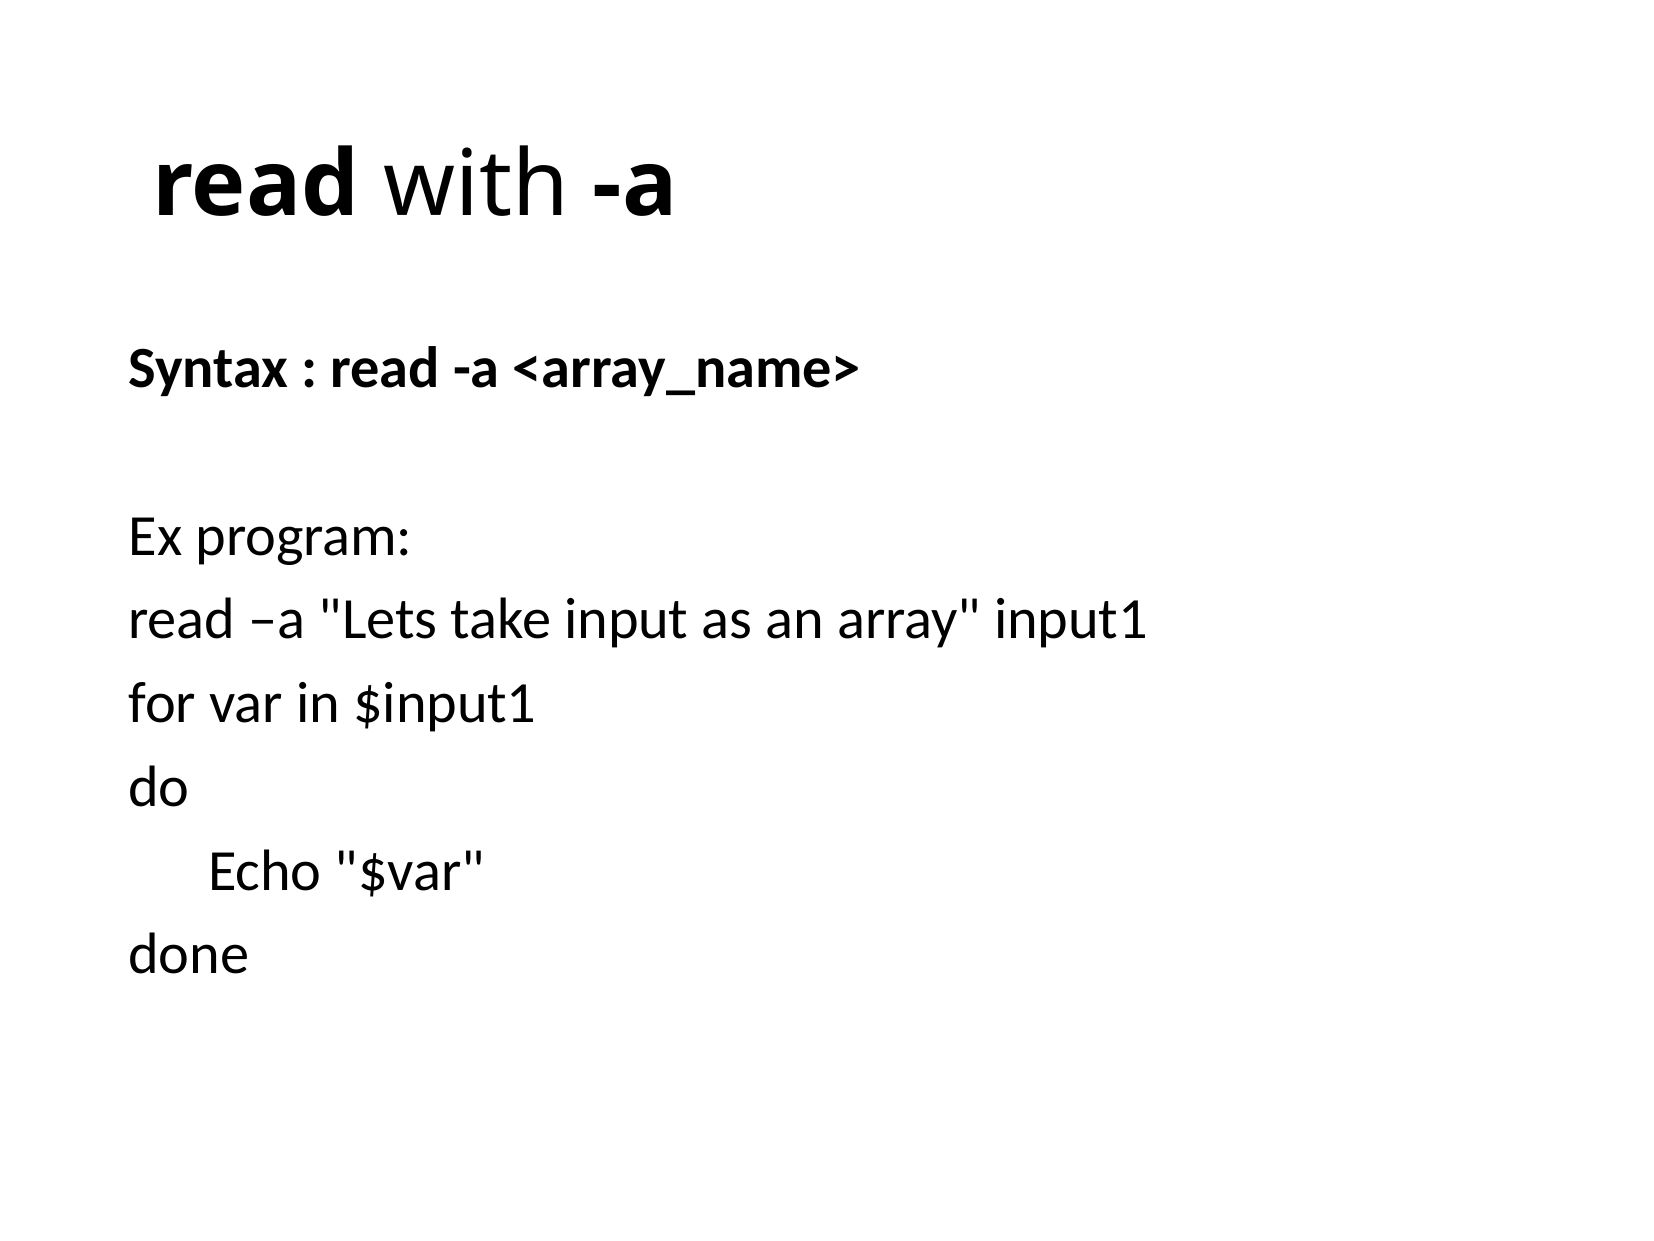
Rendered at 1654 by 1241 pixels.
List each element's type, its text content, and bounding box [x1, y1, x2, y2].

title read with -a [113, 65, 1540, 306]
list Syntax : read -a <array_name> Ex program: read –a "Lets take input as an array" input1 for var in $input1 do Echo "$var" done [113, 330, 1540, 1117]
